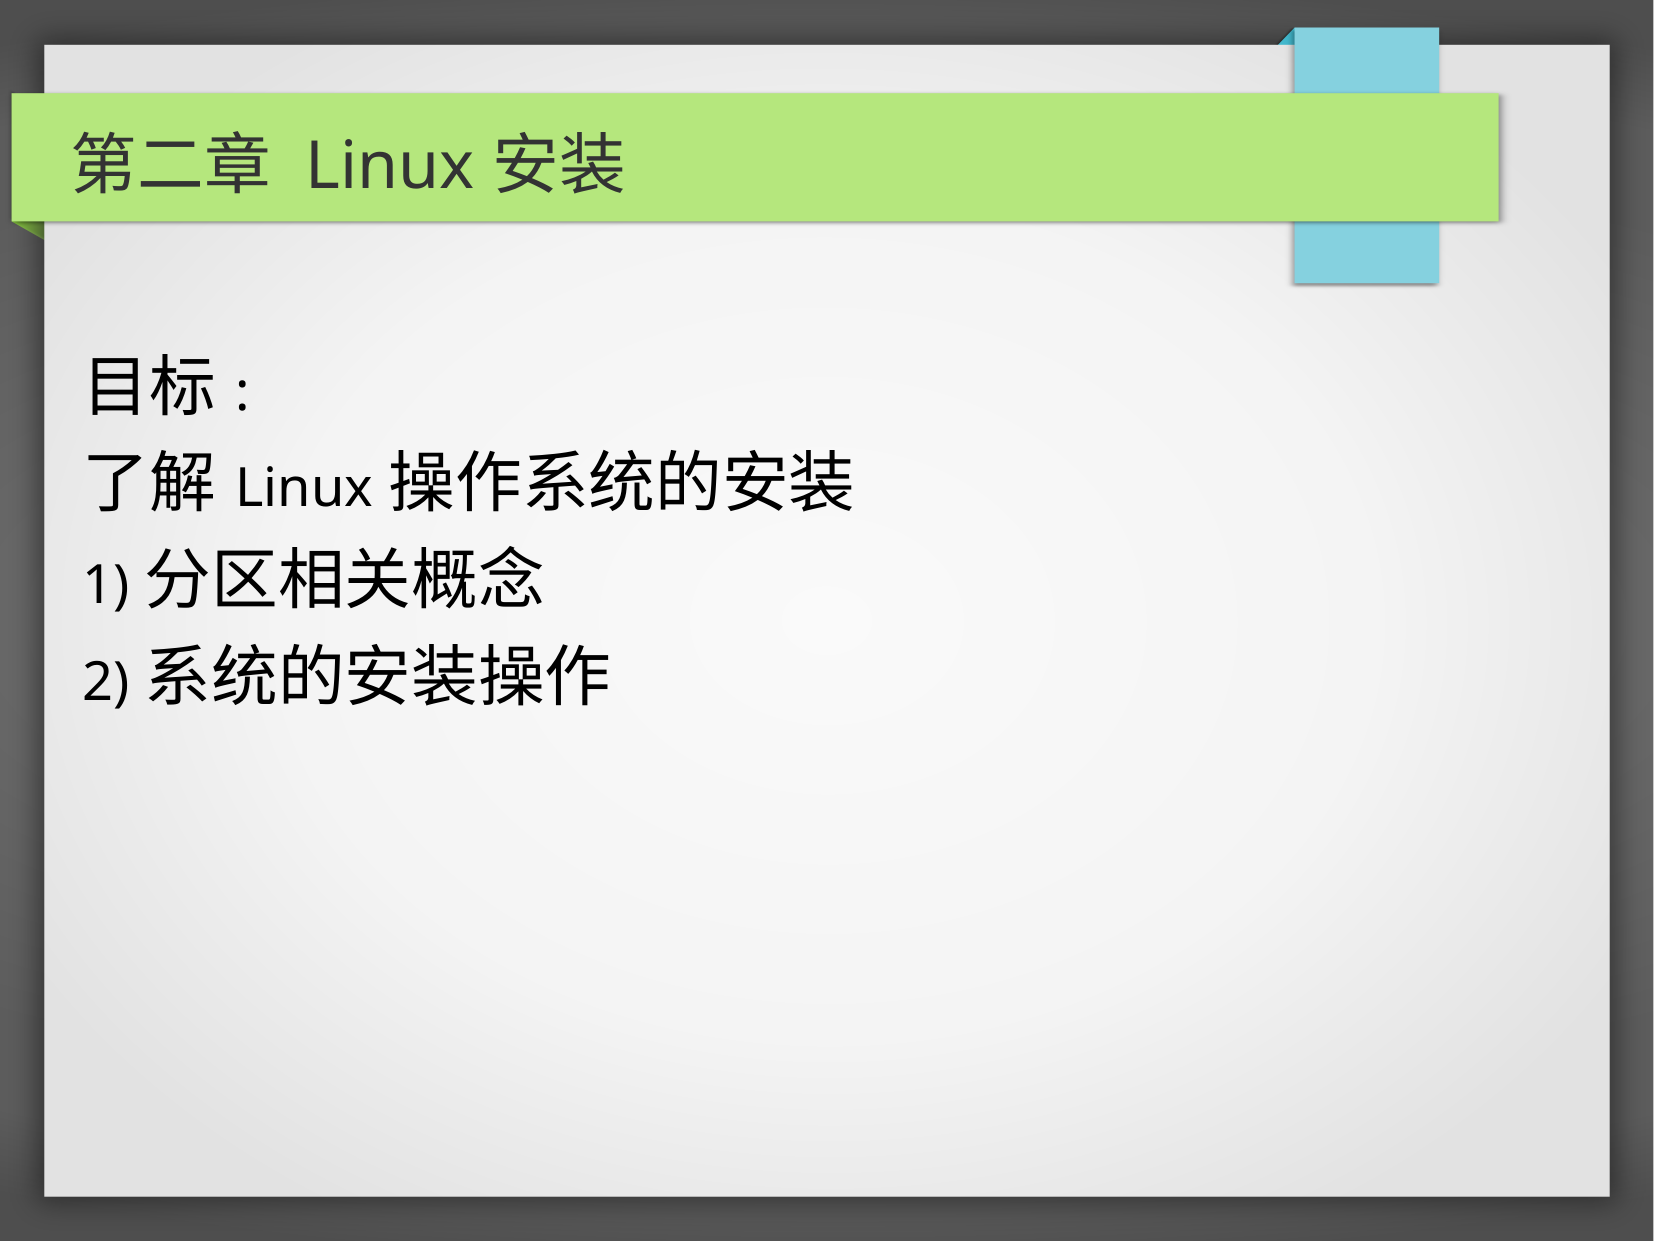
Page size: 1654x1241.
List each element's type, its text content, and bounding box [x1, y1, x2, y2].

title 第二章 Linux安装 [70, 106, 1229, 213]
subtitle 目标: 了解Linux操作系统的安装 1)分区相关概念 2)系统的安装操作 [82, 343, 1538, 709]
picture [0, 0, 1654, 1241]
